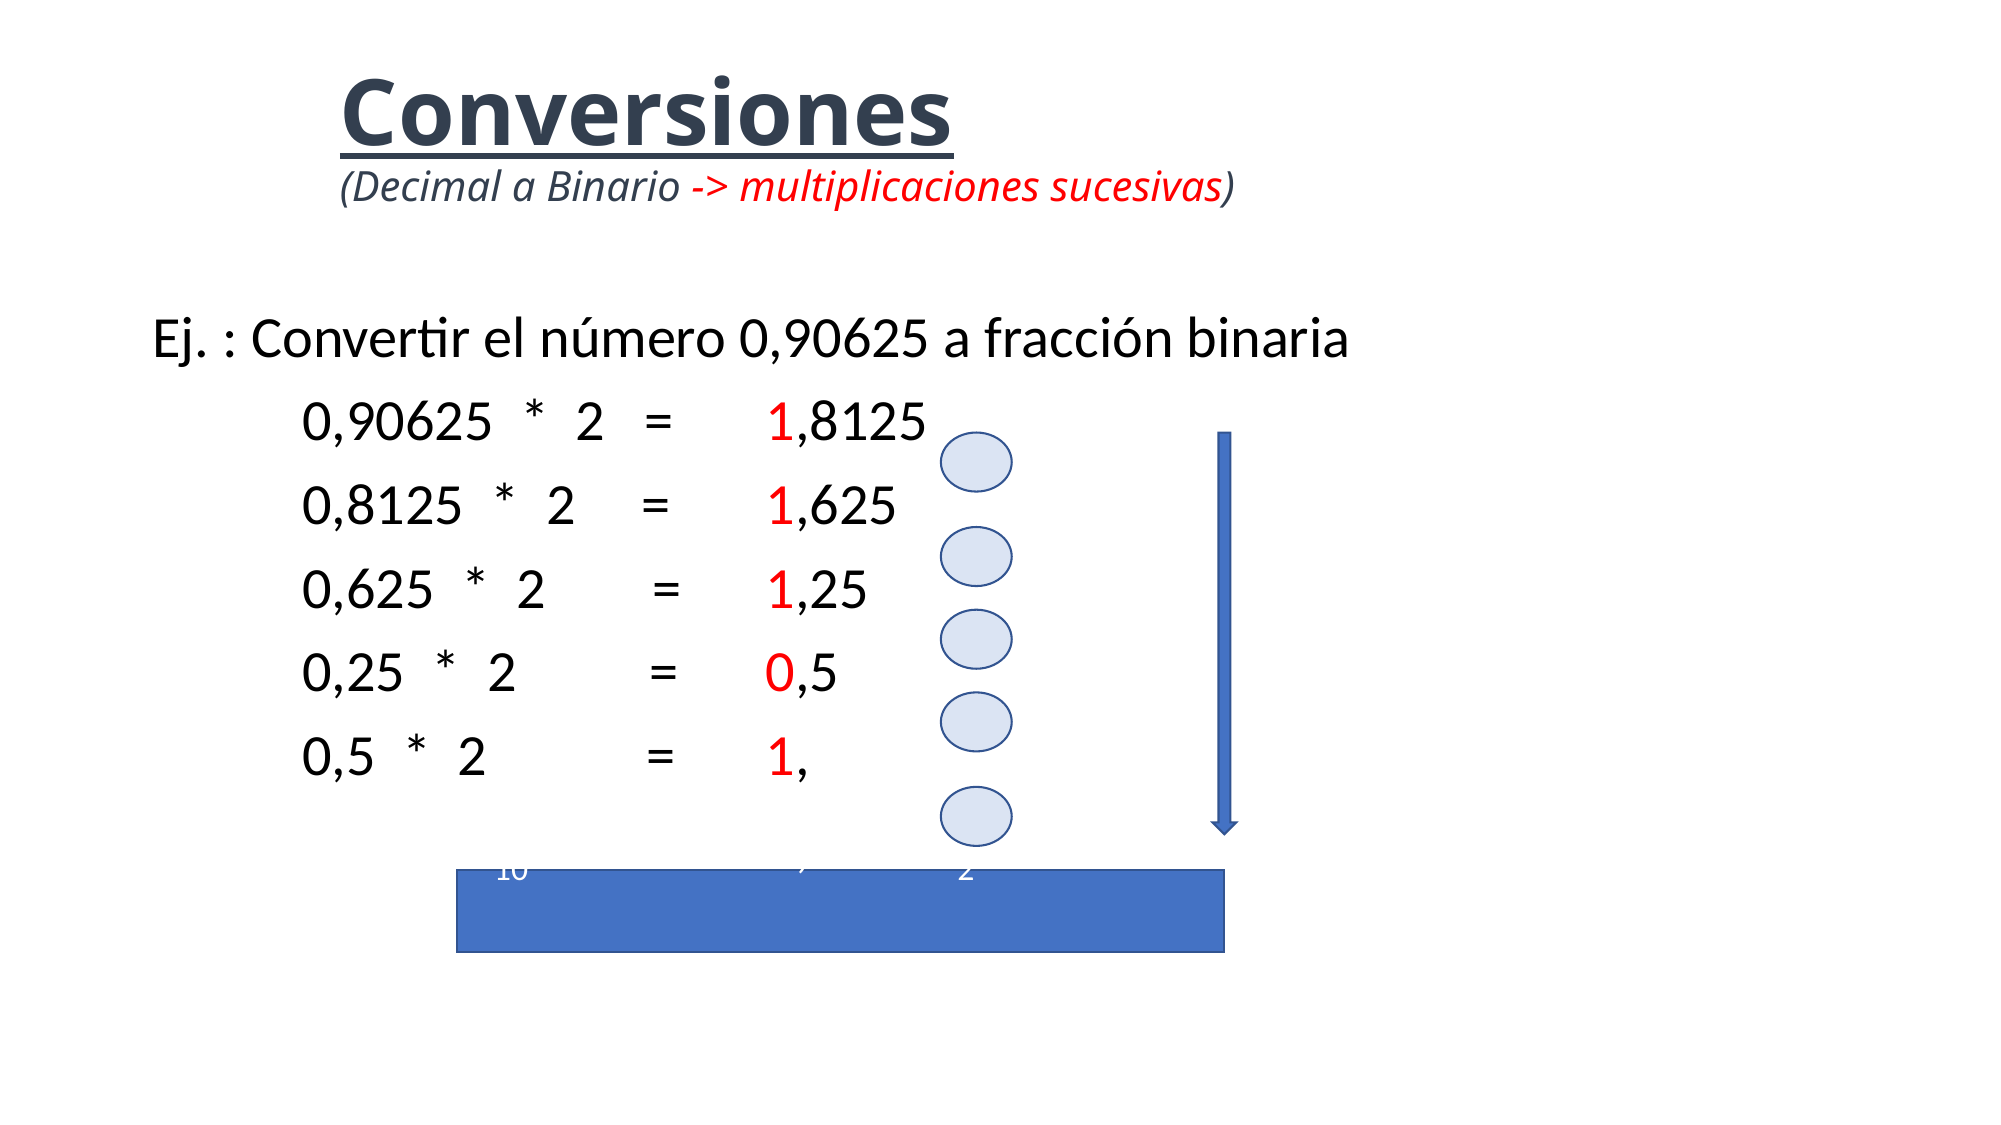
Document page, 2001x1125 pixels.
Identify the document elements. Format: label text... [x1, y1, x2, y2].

text_box [940, 609, 1012, 669]
list Ej. : Convertir el número 0,90625 a fracción binaria 0,90625 * 2 = 1,8125 0,8125 * 2 = 1,625 0,625 * 2 = 1,25 0,25 * 2 = 0,5 0,5 * 2 = 1, 0,9062510 = 0,111012 [137, 299, 1863, 1014]
text_box [1212, 432, 1237, 835]
text_box [940, 527, 1012, 587]
text_box [940, 432, 1012, 492]
text_box [940, 786, 1012, 846]
title Conversiones (Decimal a Binario -> multiplicaciones sucesivas) [324, 45, 1675, 233]
text_box [940, 692, 1012, 752]
